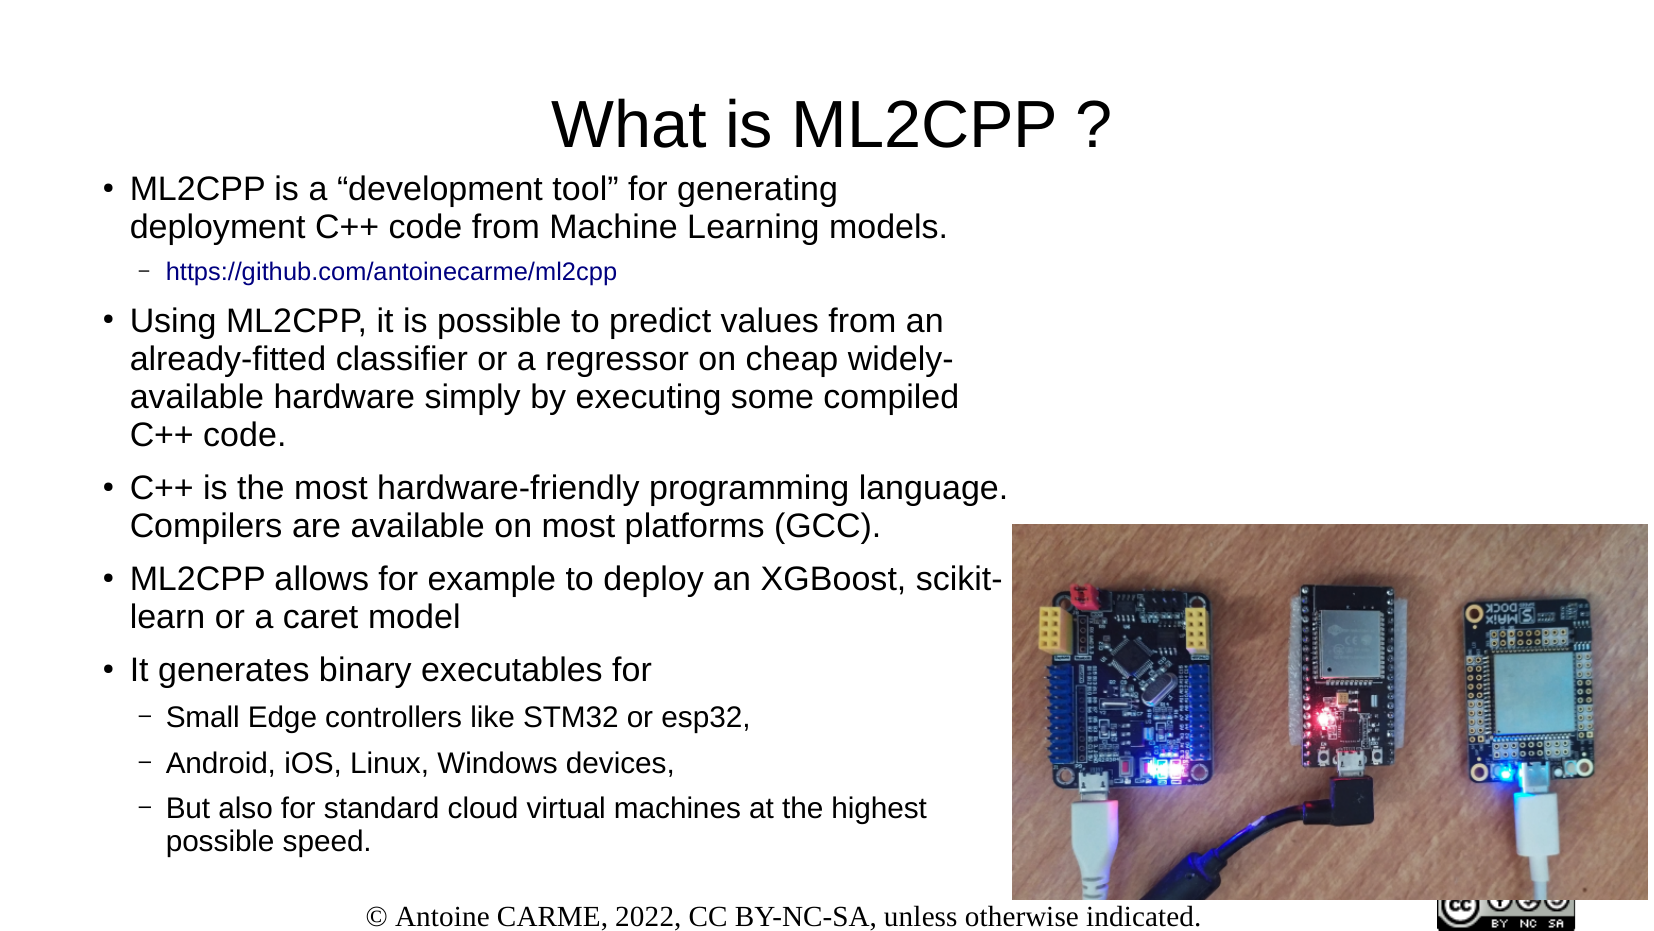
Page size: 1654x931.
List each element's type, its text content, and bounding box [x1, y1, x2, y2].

title What is ML2CPP ? [11, 60, 1654, 188]
list ML2CPP is a “development tool” for generating deployment C++ code from Machine Learning models. https://github.com/antoinecarme/ml2cpp Using ML2CPP, it is possible to predict values from an already-fitted classifier or a regressor on cheap widely-available hardware simply by executing some compiled C++ code. C++ is the most hardware-friendly programming language. Compilers are available on most platforms (GCC). ML2CPP allows for example to deploy an XGBoost, scikit-learn or a caret model It generates binary executables for Small Edge controllers like STM32 or esp32, Android, iOS, Linux, Windows devices, But also for standard cloud virtual machines at the highest possible speed. [93, 188, 1013, 863]
picture [1012, 524, 1648, 931]
